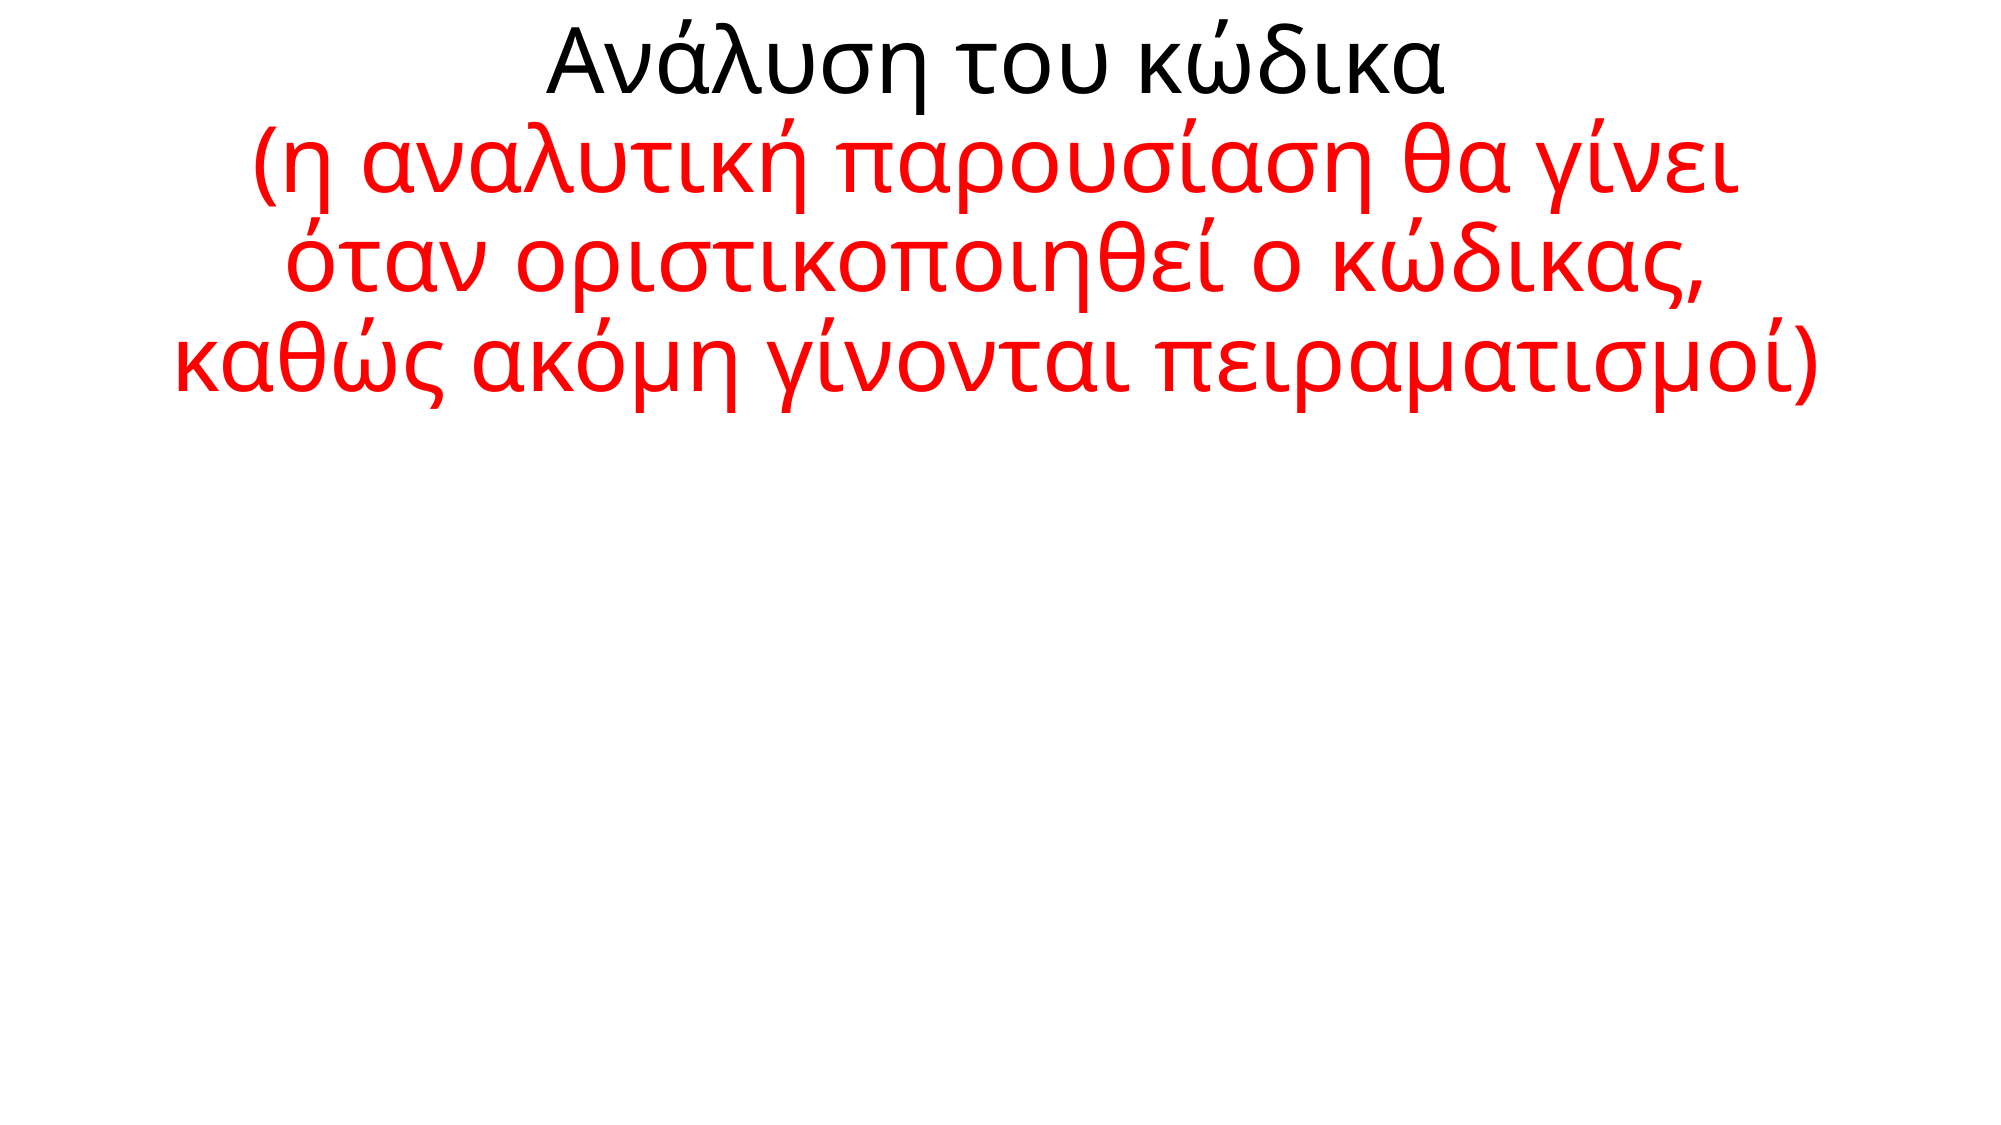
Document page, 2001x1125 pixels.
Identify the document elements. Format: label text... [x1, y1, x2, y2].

title Ανάλυση του κώδικα (η αναλυτική παρουσίαση θα γίνει όταν οριστικοποιηθεί ο κώδικας, καθώς ακόμη γίνονται πειραματισμοί) [134, 0, 1860, 426]
